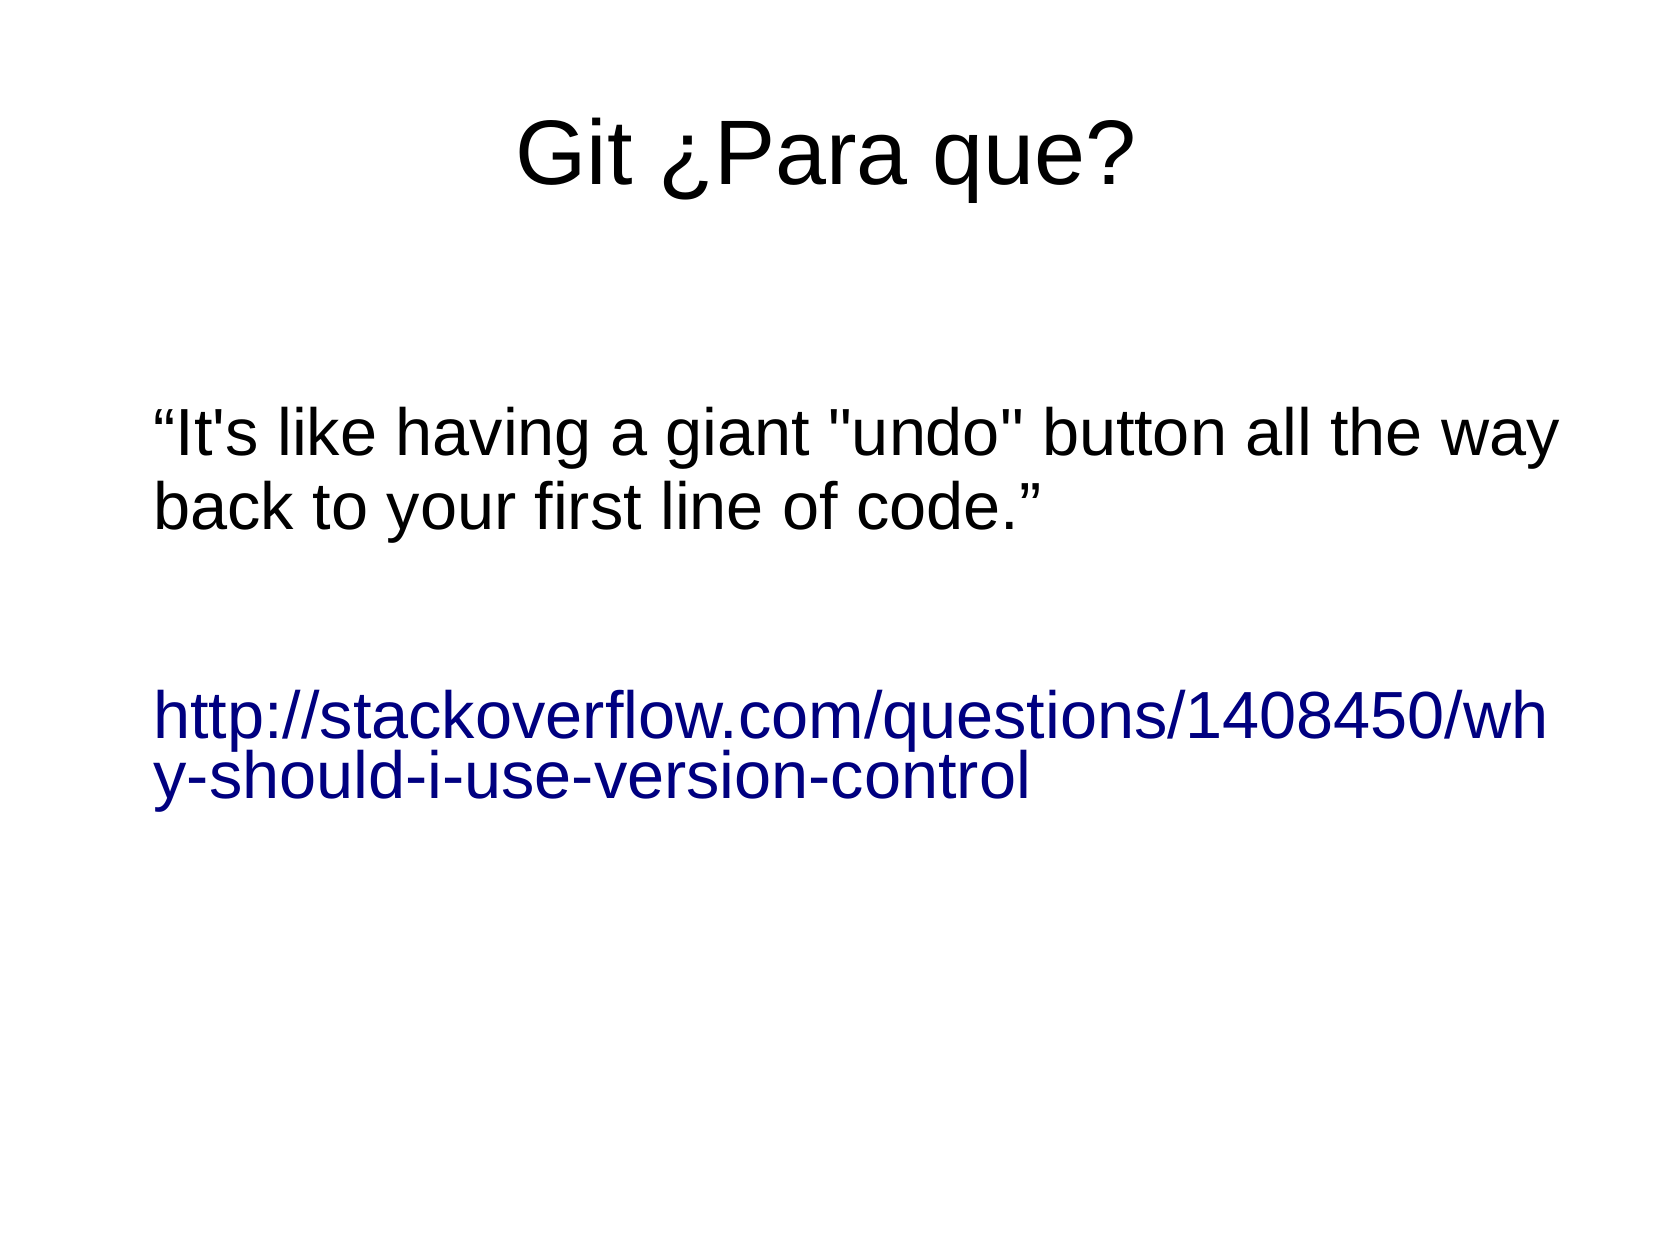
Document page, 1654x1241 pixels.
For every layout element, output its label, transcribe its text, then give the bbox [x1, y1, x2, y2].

title Git ¿Para que? [82, 49, 1571, 257]
list “It's like having a giant "undo" button all the way back to your first line of code.” http://stackoverflow.com/questions/1408450/why-should-i-use-version-control [82, 290, 1571, 1010]
